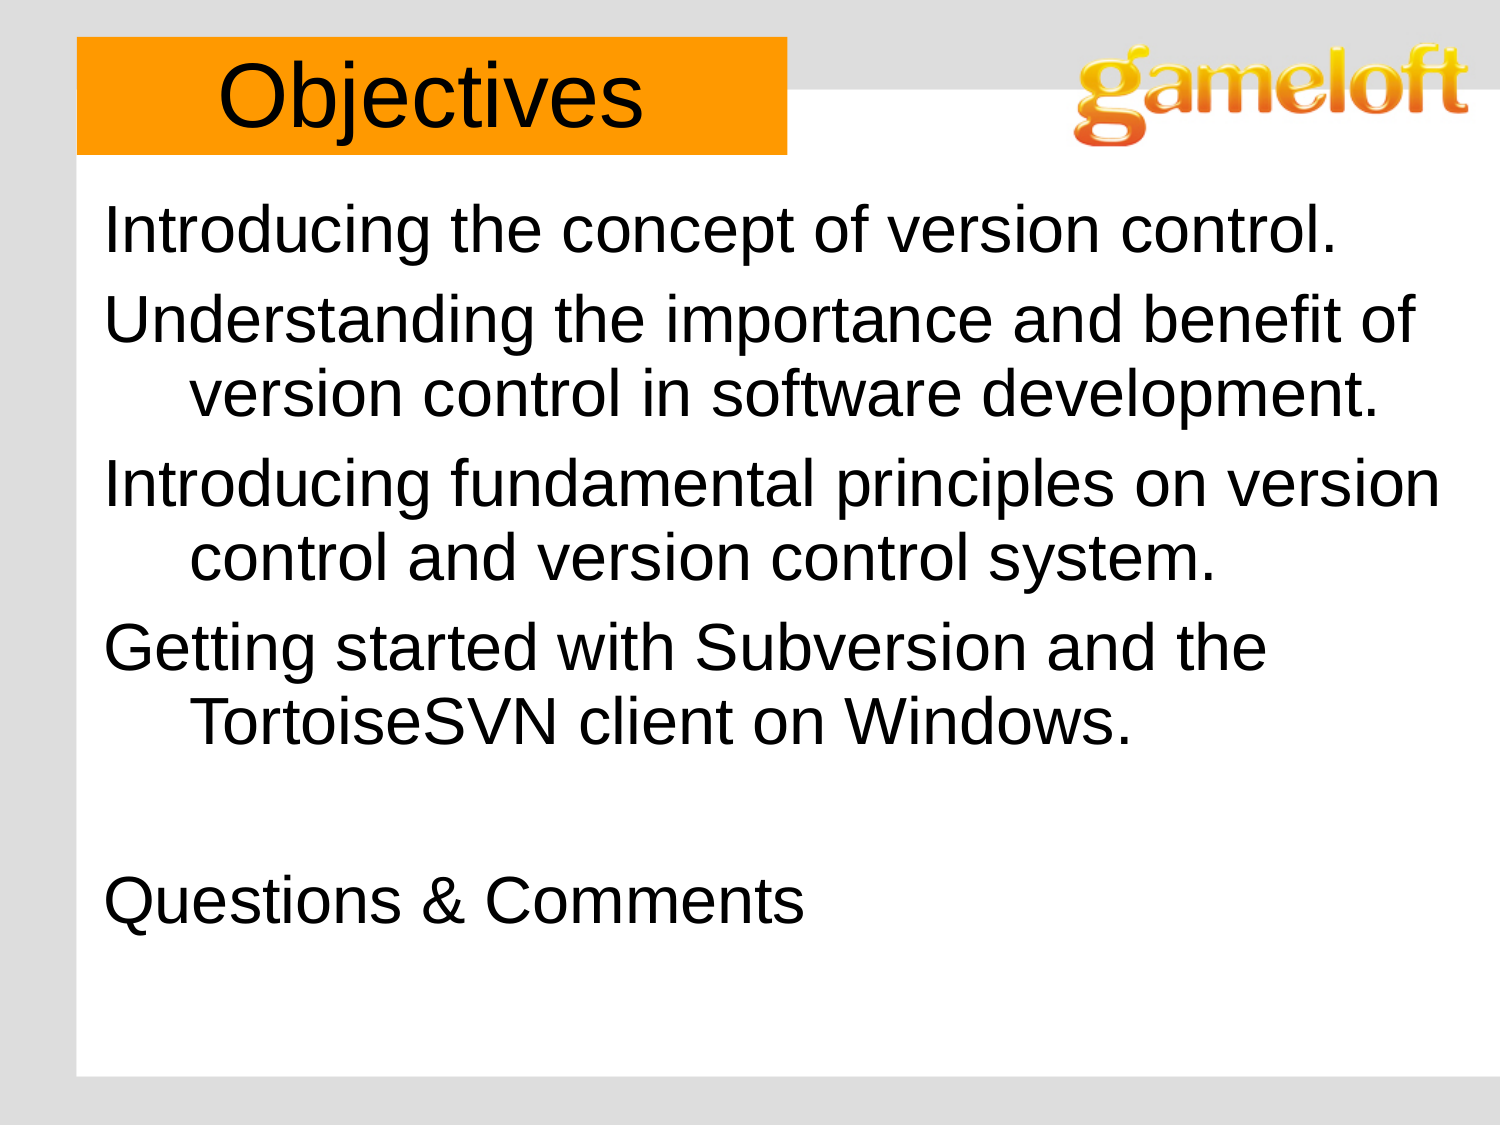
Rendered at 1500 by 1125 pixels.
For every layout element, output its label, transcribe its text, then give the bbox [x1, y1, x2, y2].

picture [0, 0, 1500, 1125]
title Objectives [76, 36, 788, 155]
list Introducing the concept of version control. Understanding the importance and benefit of version control in software development. Introducing fundamental principles on version control and version control system. Getting started with Subversion and the TortoiseSVN client on Windows. Questions & Comments [88, 184, 1471, 1060]
